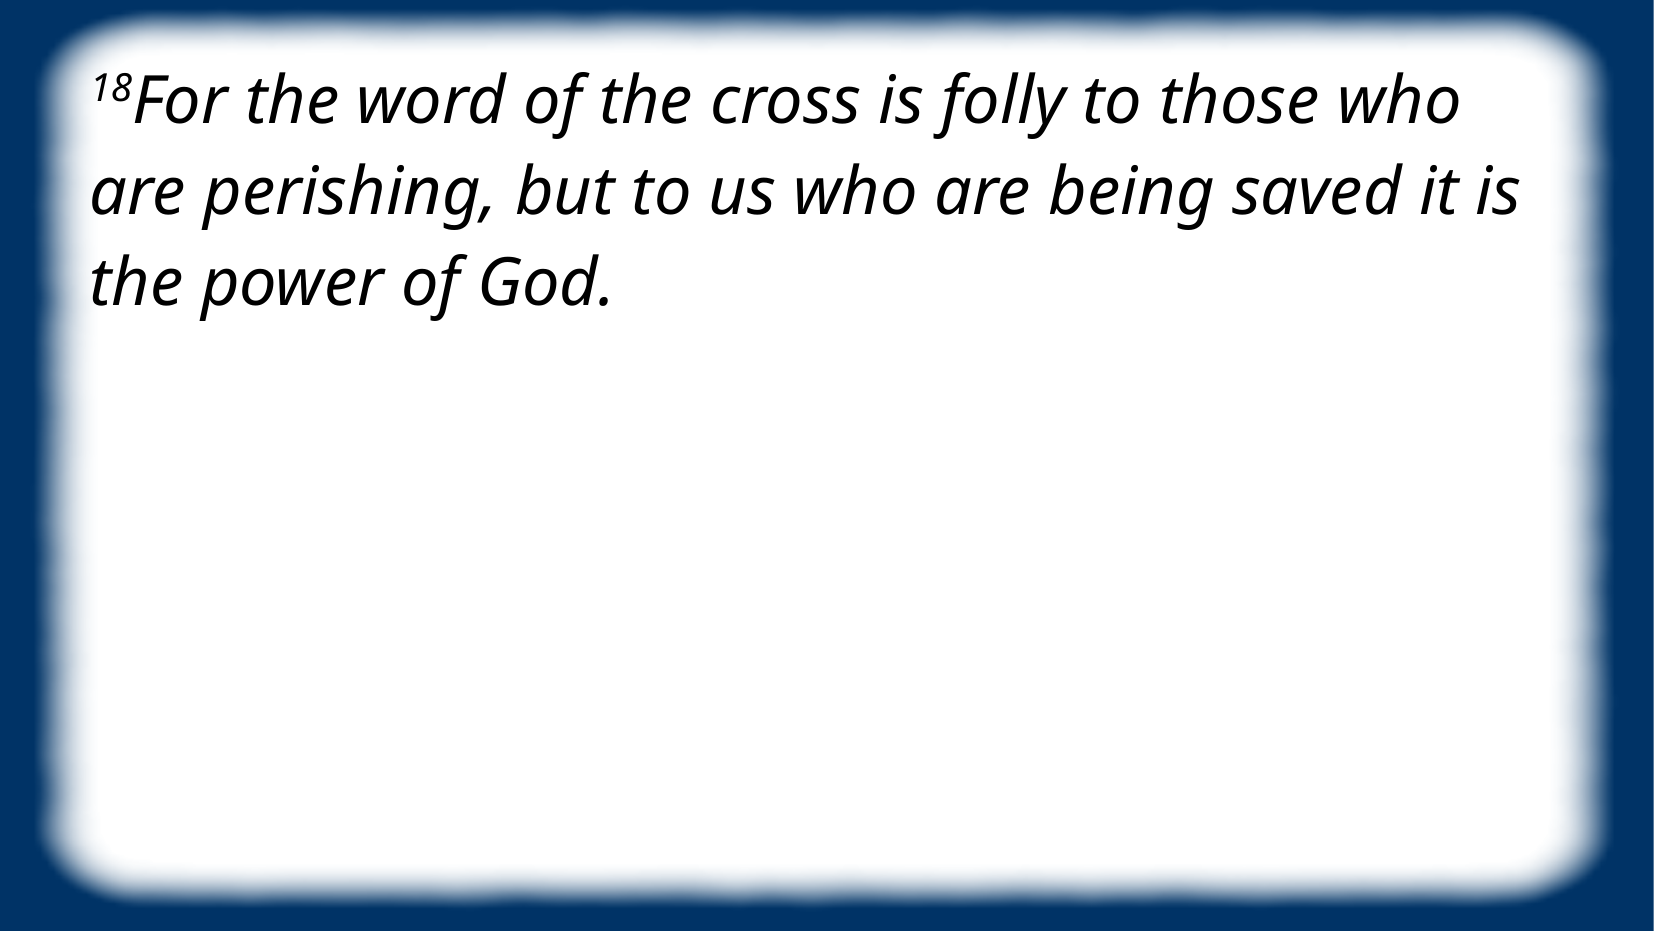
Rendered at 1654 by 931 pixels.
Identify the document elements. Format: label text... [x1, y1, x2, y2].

picture [0, 0, 1654, 931]
text_box 18For the word of the cross is folly to those who are perishing, but to us who are being saved it is the power of God. [75, 45, 1561, 377]
